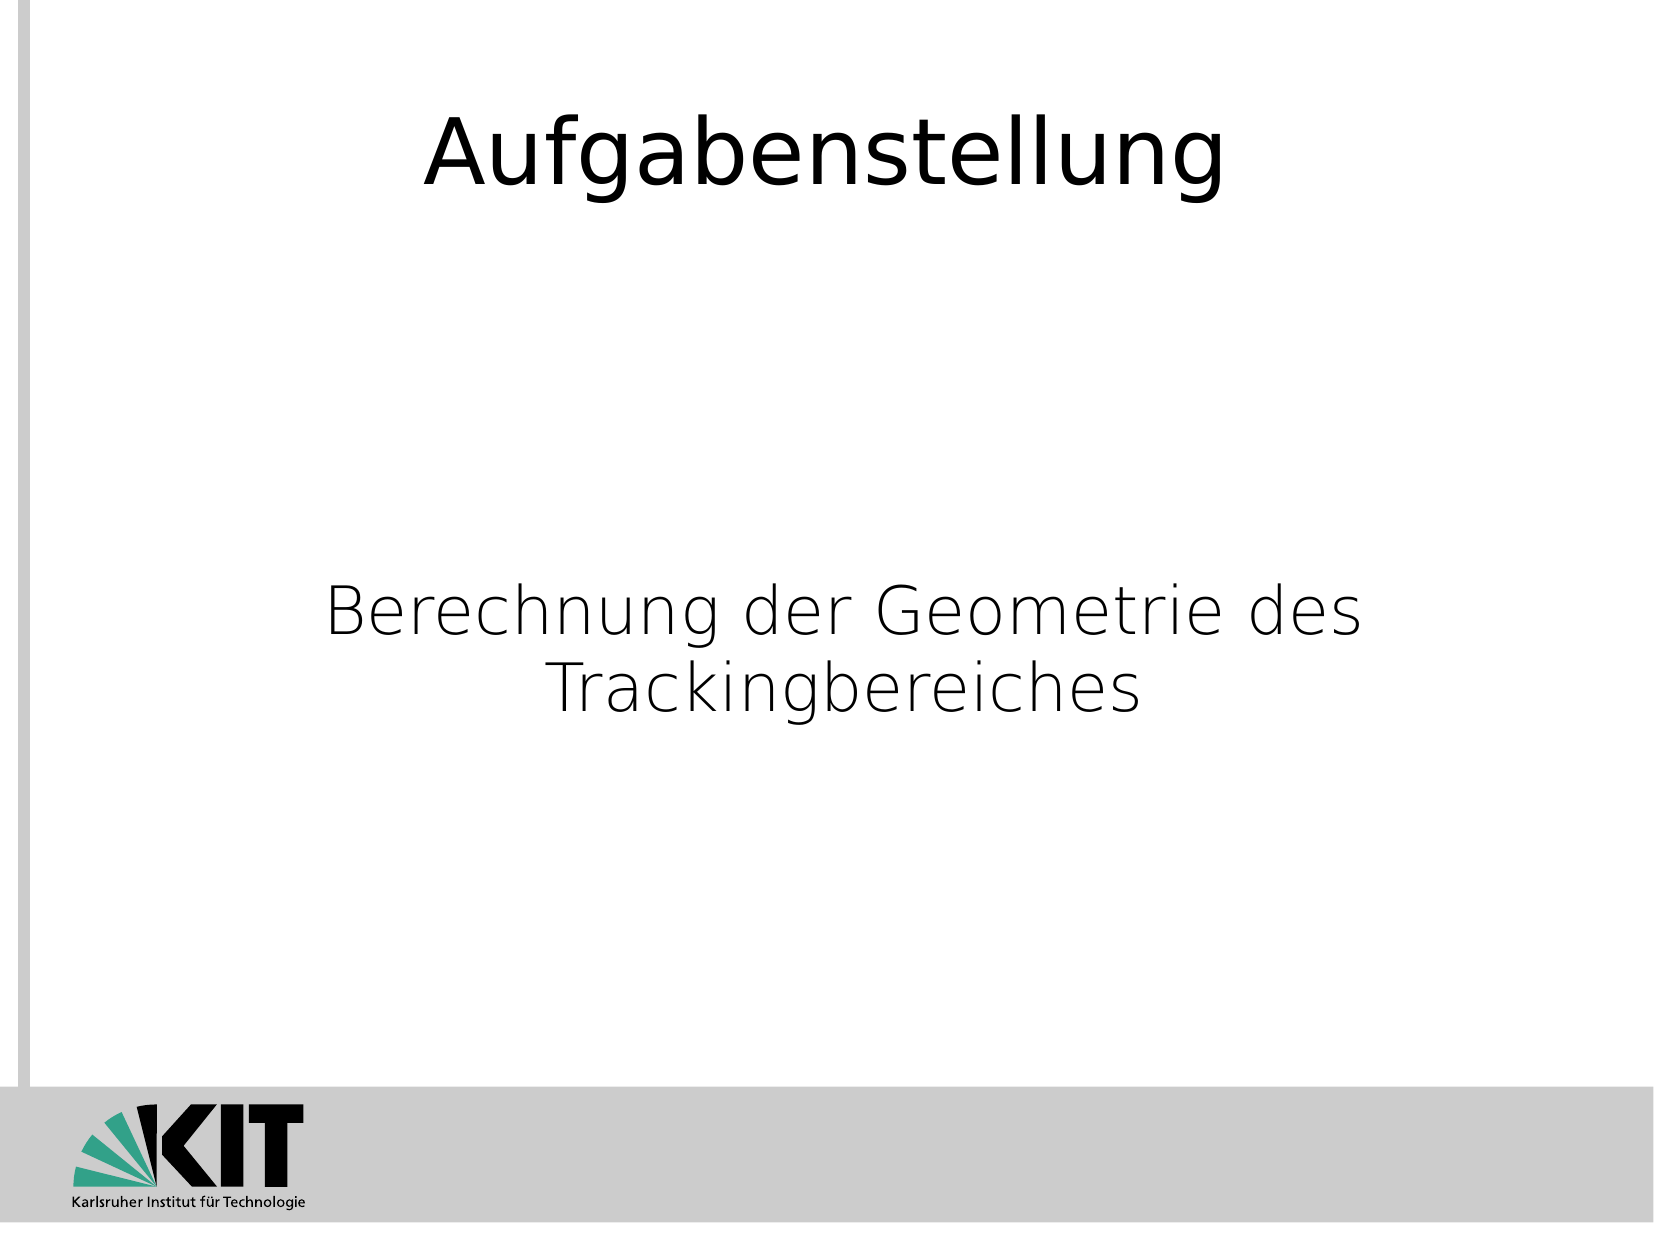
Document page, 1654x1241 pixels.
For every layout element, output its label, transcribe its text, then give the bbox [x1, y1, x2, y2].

title Aufgabenstellung [82, 49, 1571, 257]
picture [70, 1098, 308, 1217]
text_box [0, 1086, 1654, 1223]
subtitle Berechnung der Geometrie des Trackingbereiches [82, 290, 1571, 1010]
